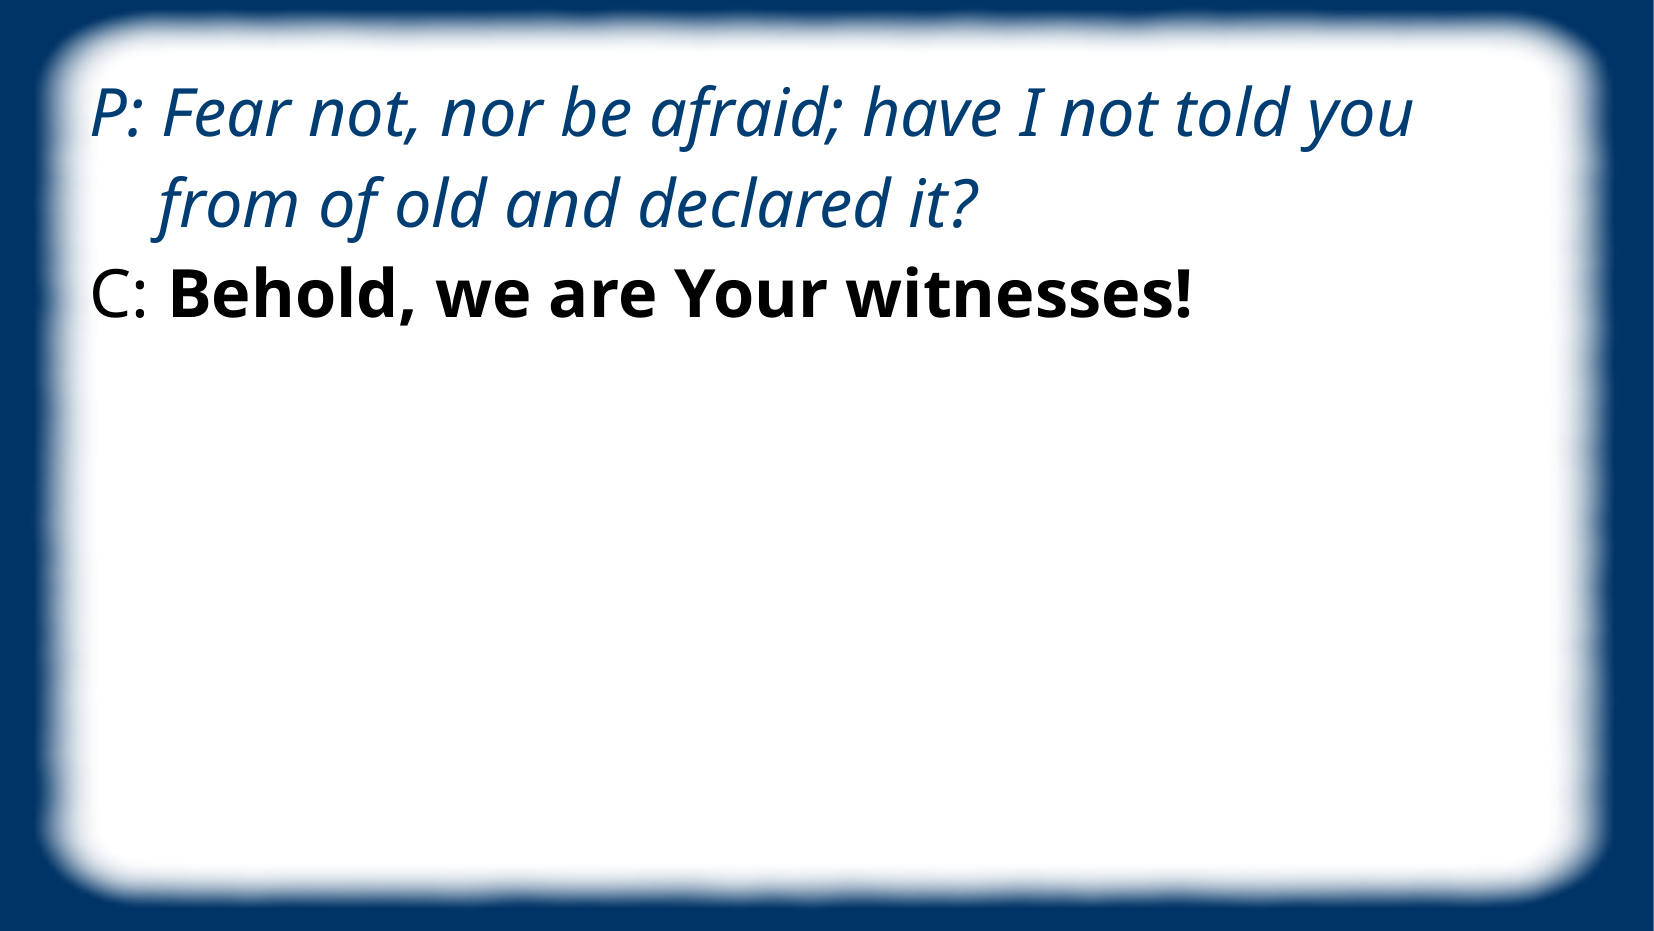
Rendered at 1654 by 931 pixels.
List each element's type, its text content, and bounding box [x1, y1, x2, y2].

picture [0, 0, 1654, 931]
text_box P: Fear not, nor be afraid; have I not told you from of old and declared it? C: Behold, we are Your witnesses! [75, 57, 1561, 361]
